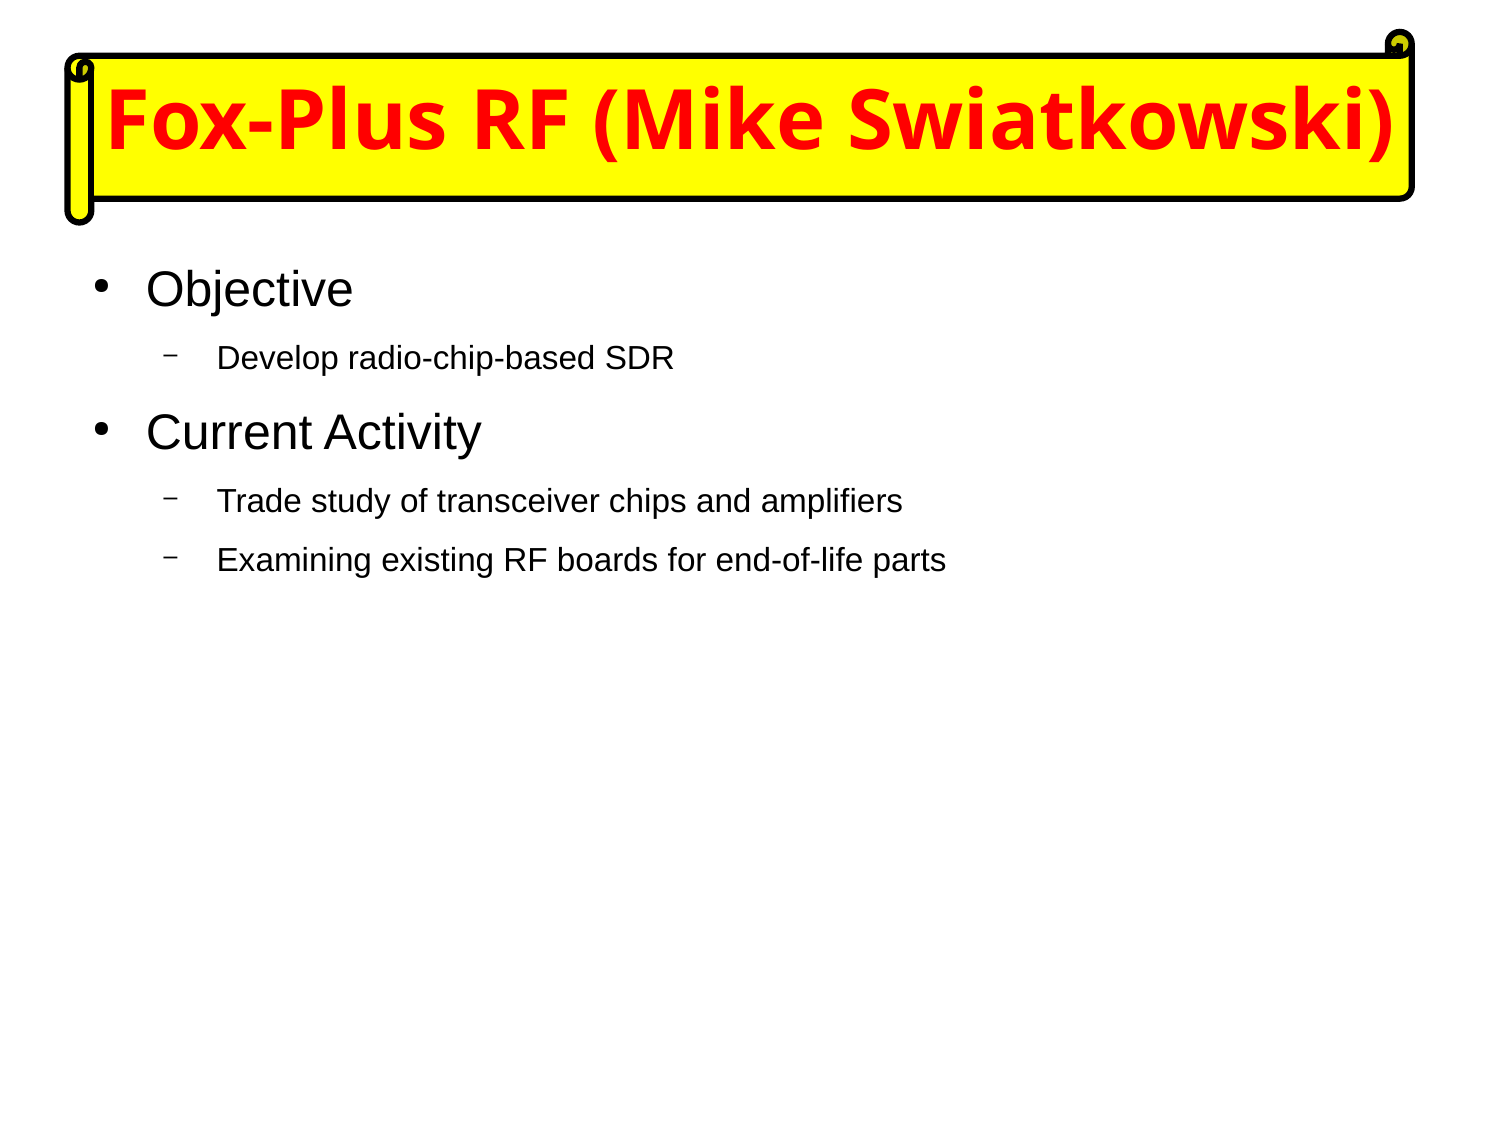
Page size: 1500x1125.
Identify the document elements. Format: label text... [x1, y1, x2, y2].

text_box Fox-Plus RF (Mike Swiatkowski) [0, 58, 1500, 174]
text_box [67, 174, 1412, 223]
list Objective Develop radio-chip-based SDR Current Activity Trade study of transceiver chips and amplifiers Examining existing RF boards for end-of-life parts [75, 263, 1425, 916]
text_box [72, 31, 1412, 58]
